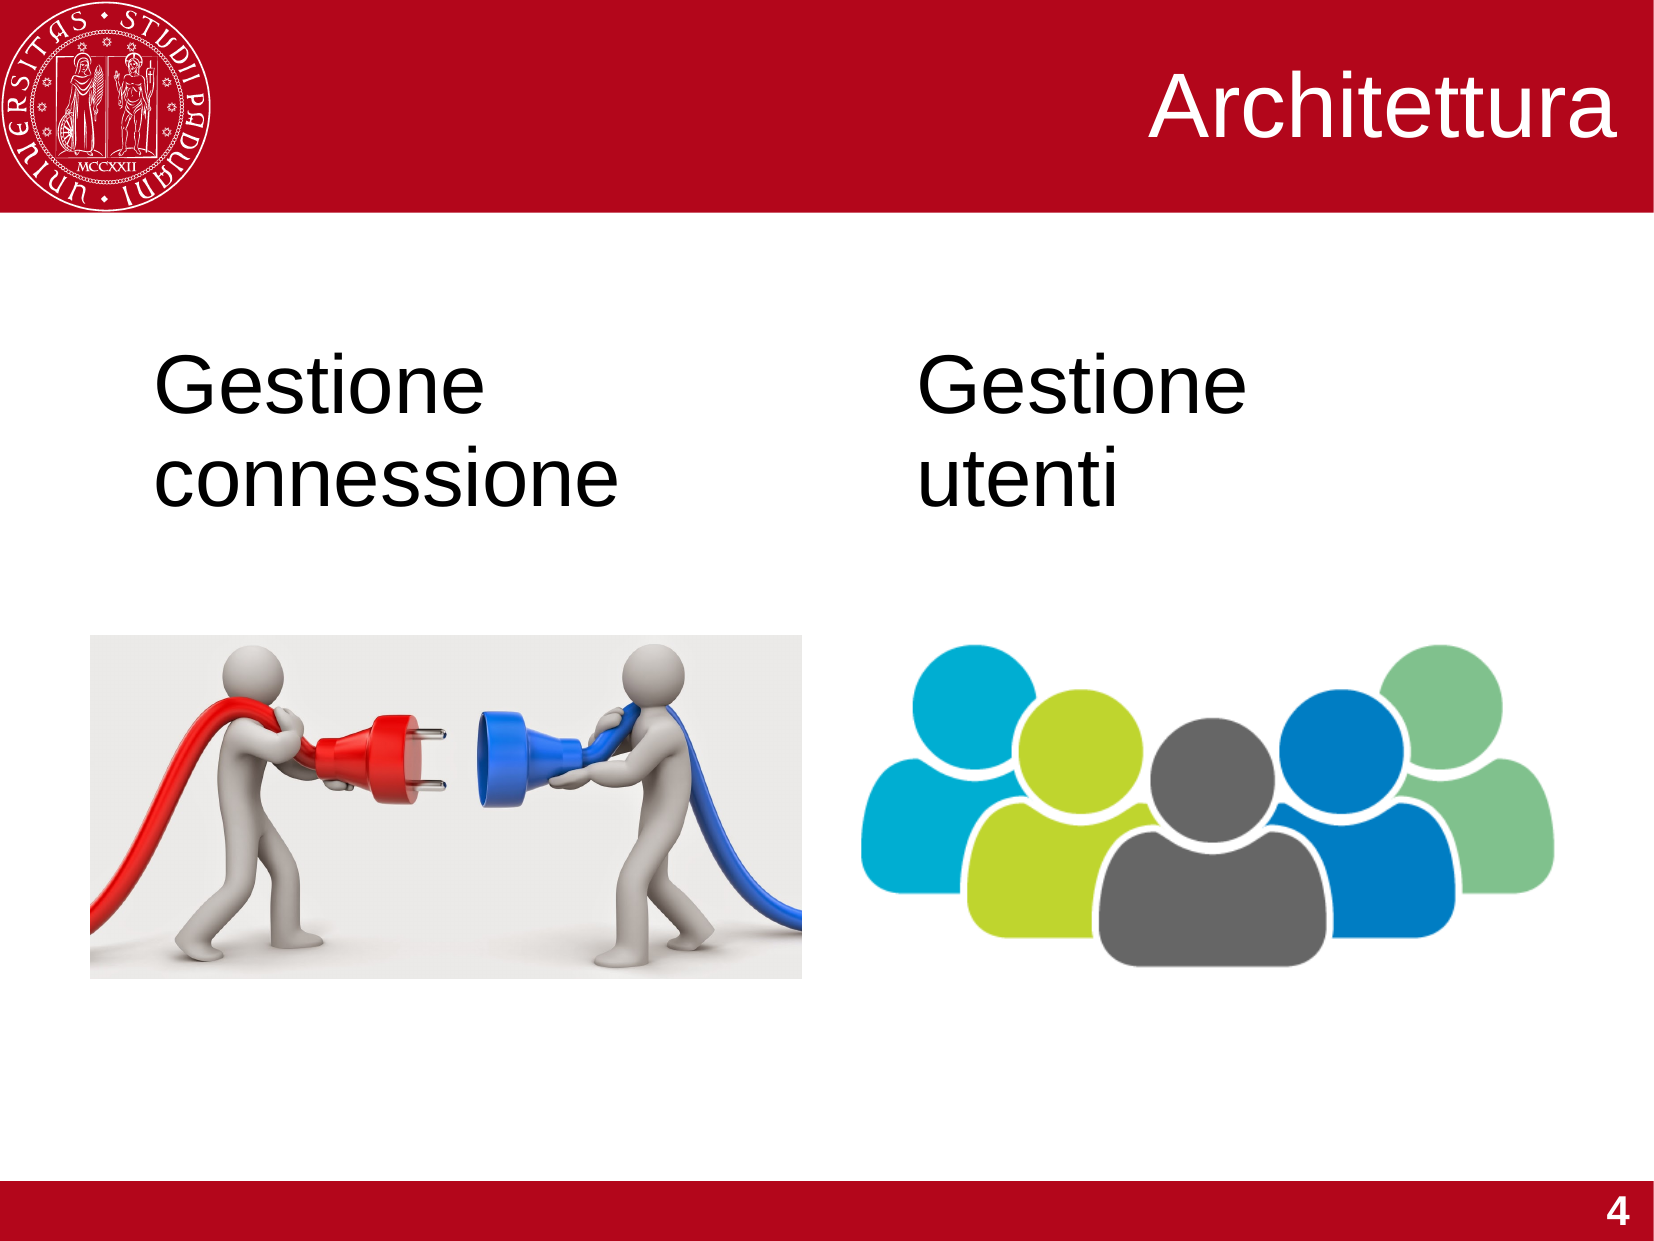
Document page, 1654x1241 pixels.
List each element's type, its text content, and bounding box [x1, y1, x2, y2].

picture [850, 635, 1566, 979]
list Gestione connessione [82, 259, 809, 603]
title Architettura [259, 0, 1619, 213]
picture [0, 0, 212, 213]
picture [90, 635, 802, 979]
list Gestione utenti [845, 259, 1572, 603]
